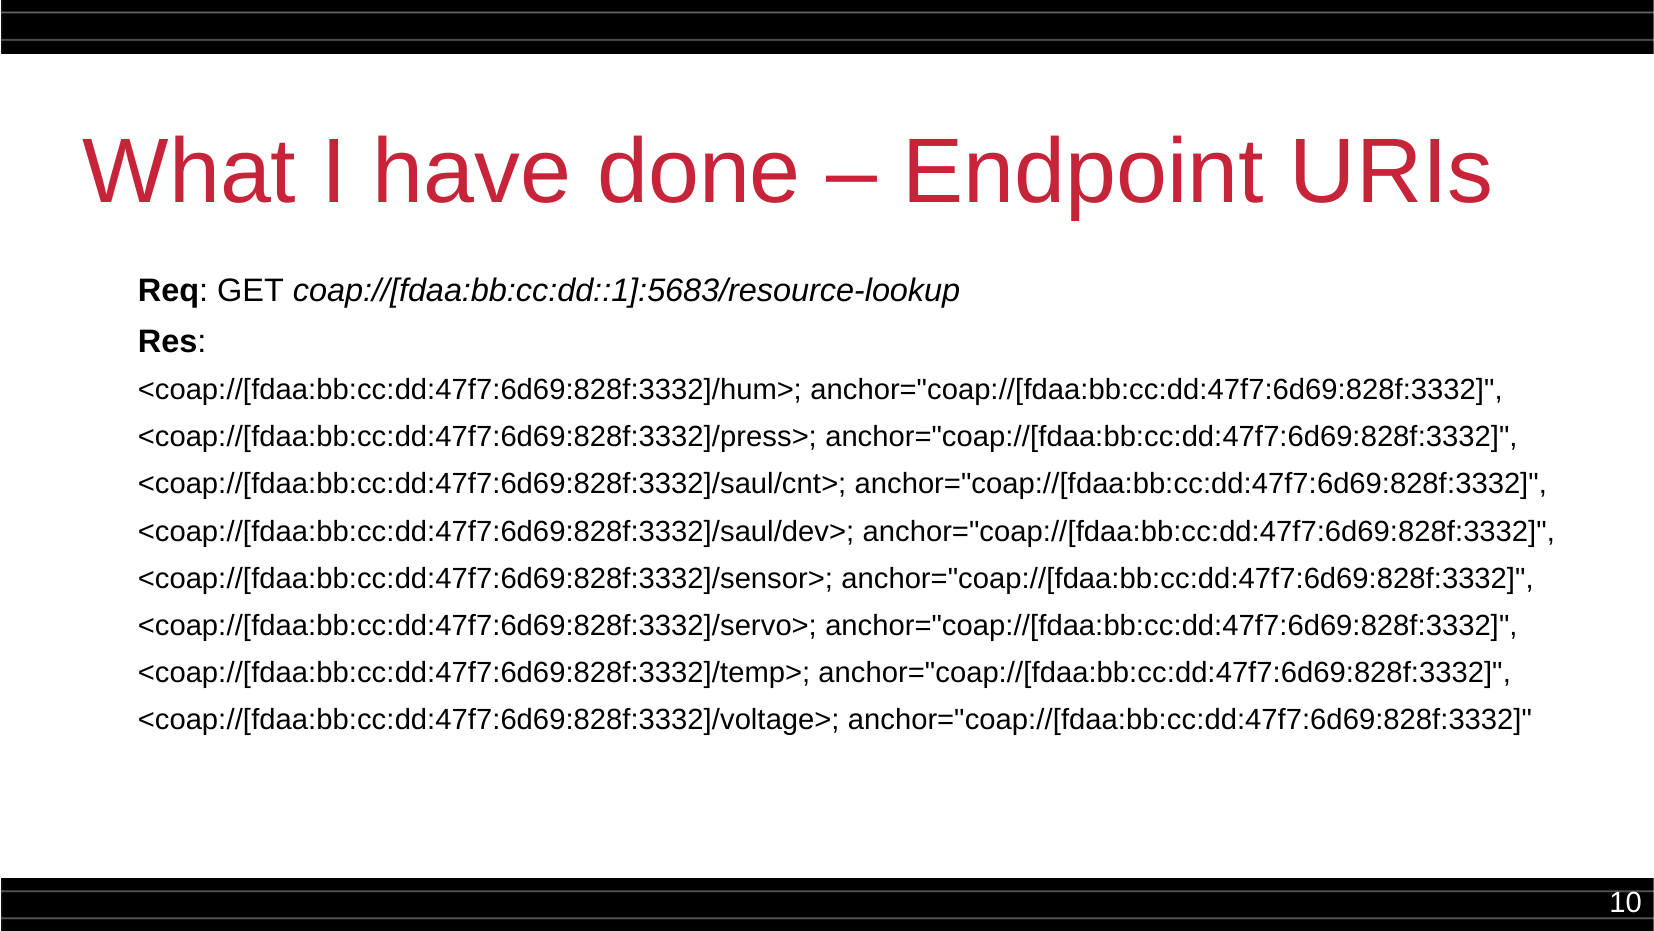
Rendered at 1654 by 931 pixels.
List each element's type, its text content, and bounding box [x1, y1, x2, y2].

picture [1, 878, 1654, 931]
list Req: GET coap://[fdaa:bb:cc:dd::1]:5683/resource-lookup Res: <coap://[fdaa:bb:cc:dd:47f7:6d69:828f:3332]/hum>; anchor="coap://[fdaa:bb:cc:dd:47f7:6d69:828f:3332]", <coap://[fdaa:bb:cc:dd:47f7:6d69:828f:3332]/press>; anchor="coap://[fdaa:bb:cc:dd:47f7:6d69:828f:3332]", <coap://[fdaa:bb:cc:dd:47f7:6d69:828f:3332]/saul/cnt>; anchor="coap://[fdaa:bb:cc:dd:47f7:6d69:828f:3332]", <coap://[fdaa:bb:cc:dd:47f7:6d69:828f:3332]/saul/dev>; anchor="coap://[fdaa:bb:cc:dd:47f7:6d69:828f:3332]", <coap://[fdaa:bb:cc:dd:47f7:6d69:828f:3332]/sensor>; anchor="coap://[fdaa:bb:cc:dd:47f7:6d69:828f:3332]", <coap://[fdaa:bb:cc:dd:47f7:6d69:828f:3332]/servo>; anchor="coap://[fdaa:bb:cc:dd:47f7:6d69:828f:3332]", <coap://[fdaa:bb:cc:dd:47f7:6d69:828f:3332]/temp>; anchor="coap://[fdaa:bb:cc:dd:47f7:6d69:828f:3332]", <coap://[fdaa:bb:cc:dd:47f7:6d69:828f:3332]/voltage>; anchor="coap://[fdaa:bb:cc:dd:47f7:6d69:828f:3332]" [82, 271, 1571, 758]
title What I have done – Endpoint URIs [82, 92, 1571, 249]
picture [1, 0, 1654, 54]
